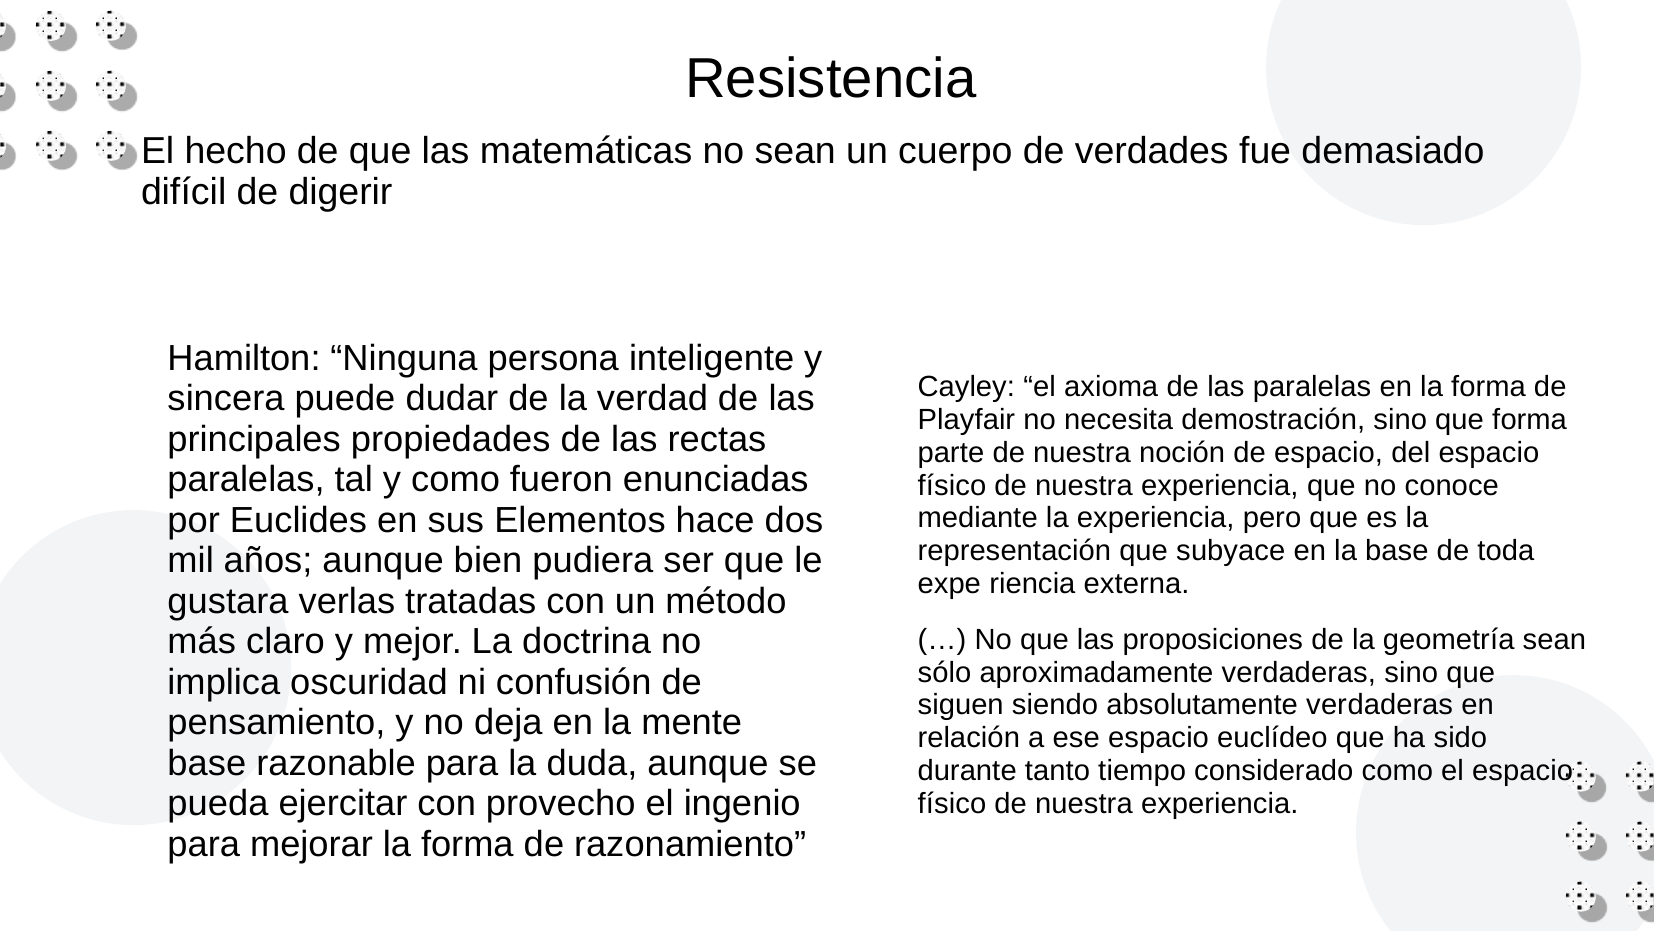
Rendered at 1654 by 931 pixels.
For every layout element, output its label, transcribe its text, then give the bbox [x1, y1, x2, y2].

picture [1565, 824, 1596, 852]
picture [0, 133, 7, 158]
picture [0, 73, 6, 98]
picture [35, 70, 66, 101]
picture [1565, 881, 1596, 912]
list Cayley: “el axioma de las paralelas en la forma de Playfair no necesita demostración, sino que forma parte de nuestra noción de espacio, del espacio físico de nuestra experiencia, que no conoce mediante la experiencia, pero que es la representación que subyace en la base de toda expe­ riencia externa. (…) No que las proposiciones de la geometría sean sólo aproxi­madamente verdaderas, sino que siguen siendo absolutamente ver­daderas en relación a ese espacio euclídeo que ha sido durante tanto tiempo considerado como el espacio físico de nuestra experiencia. [862, 370, 1589, 826]
picture [1625, 881, 1654, 912]
picture [1625, 761, 1654, 792]
picture [1625, 821, 1654, 852]
picture [100, 156, 122, 161]
list Hamilton: “Ninguna persona inteligente y sincera puede dudar de la verdad de las principales propiedades de las rectas paralelas, tal y como fueron enunciadas por Euclides en sus Elementos hace dos mil años; aunque bien pudiera ser que le gustara verlas tratadas con un método más claro y mejor. La doctrina no implica oscuridad ni confusión de pensamiento, y no deja en la mente base razonable para la duda, aunque se pueda ejercitar con provecho el ingenio para mejorar la forma de razonamiento” [98, 337, 826, 877]
picture [1589, 764, 1596, 790]
title Resistencia [86, 0, 1576, 156]
picture [35, 10, 66, 41]
picture [35, 130, 67, 161]
picture [0, 13, 6, 38]
text_box El hecho de que las mate­máticas no sean un cuerpo de verdades fue demasiado difícil de digerir [126, 121, 1589, 263]
